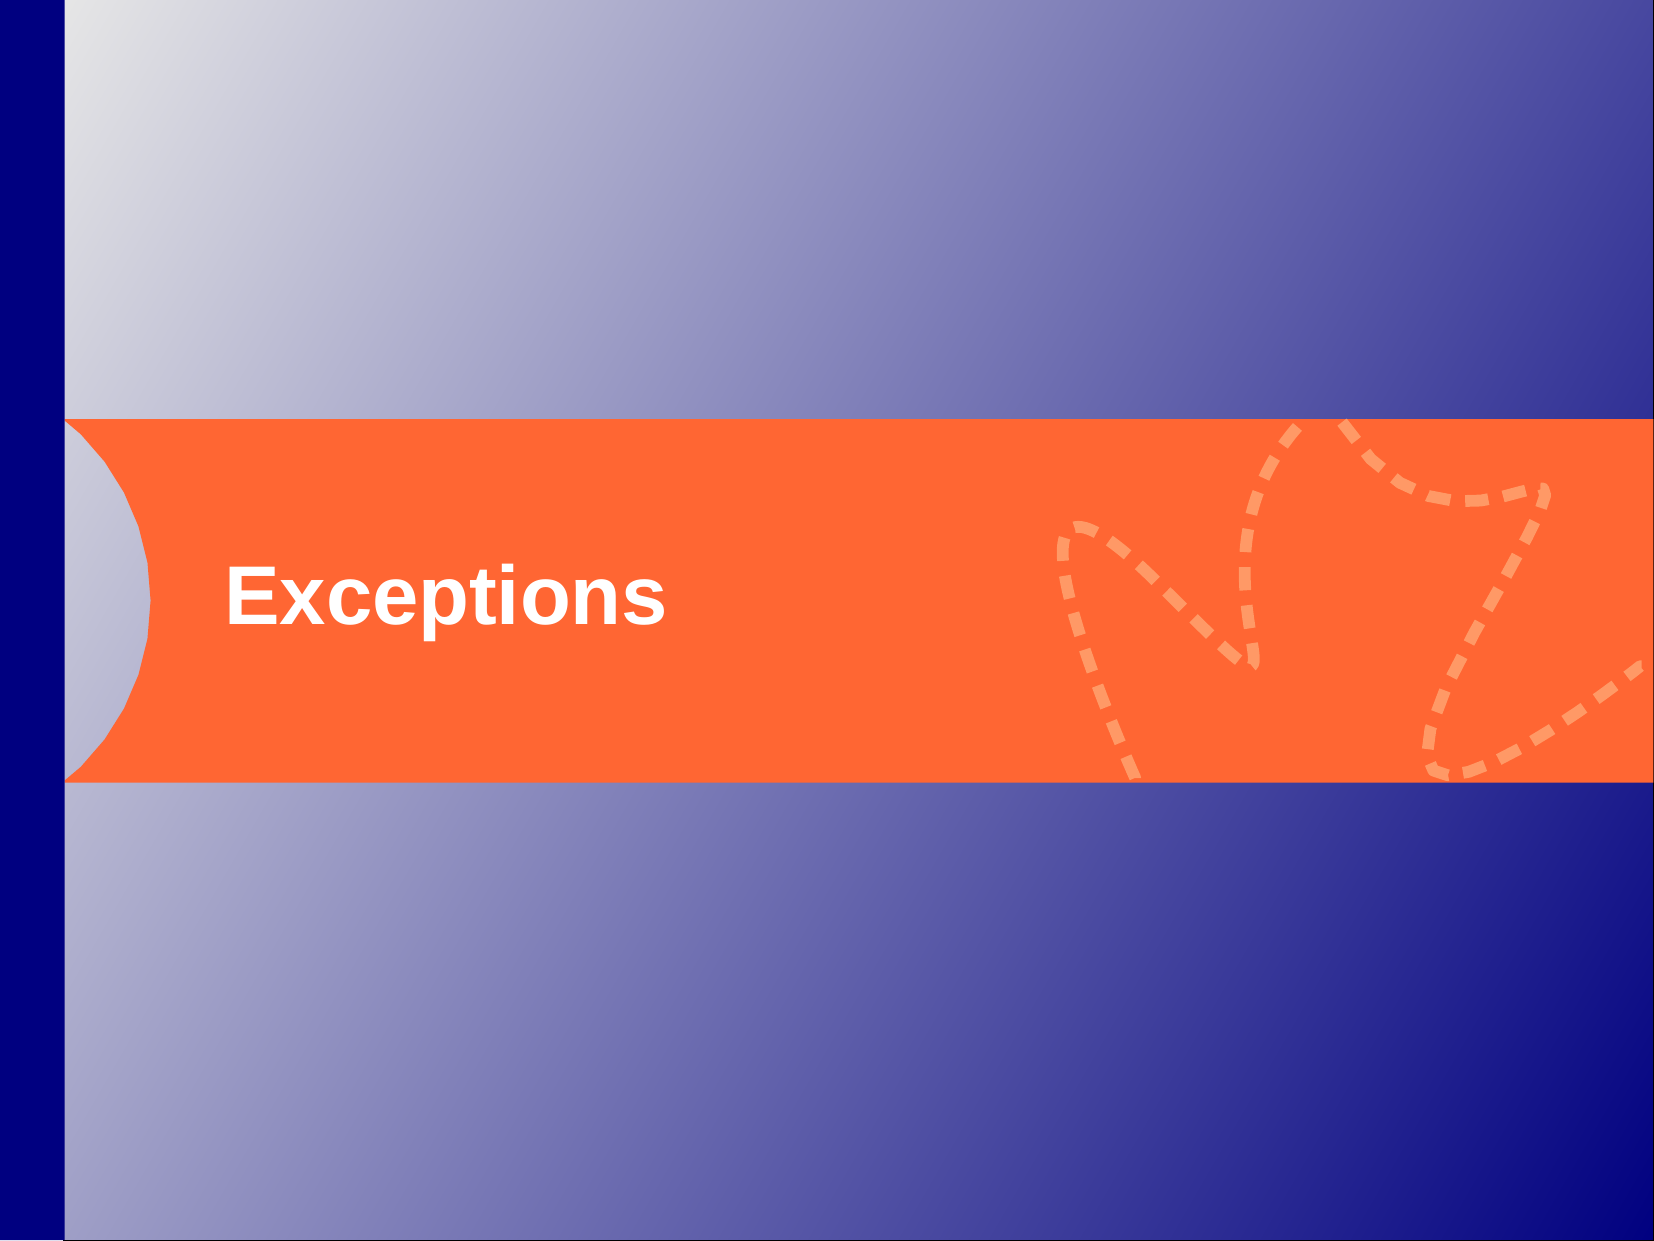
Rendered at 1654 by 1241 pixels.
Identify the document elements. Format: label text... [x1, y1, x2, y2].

title Exceptions [224, 497, 1093, 704]
